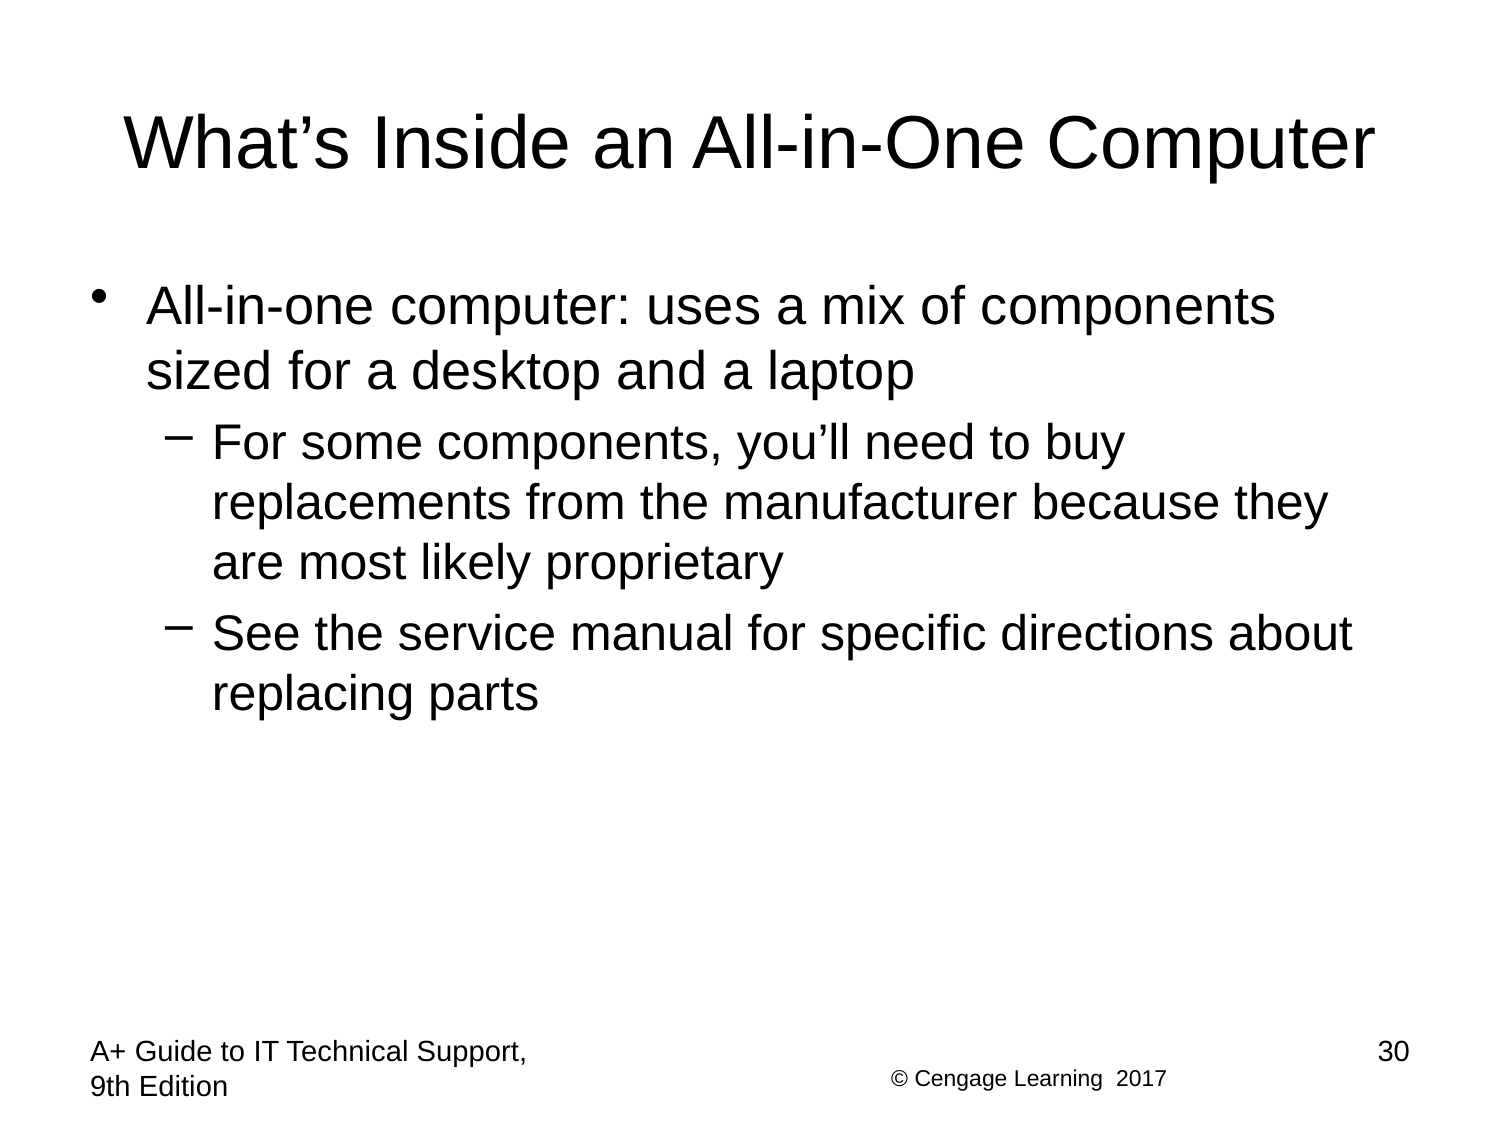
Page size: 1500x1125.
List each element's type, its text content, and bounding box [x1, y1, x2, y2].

list All-in-one computer: uses a mix of components sized for a desktop and a laptop For some components, you’ll need to buy replacements from the manufacturer because they are most likely proprietary See the service manual for specific directions about replacing parts [75, 262, 1425, 1005]
footer A+ Guide to IT Technical Support, 9th Edition [75, 1024, 588, 1103]
title What’s Inside an All-in-One Computer [75, 45, 1425, 233]
slide_number <number> [1312, 1024, 1425, 1103]
